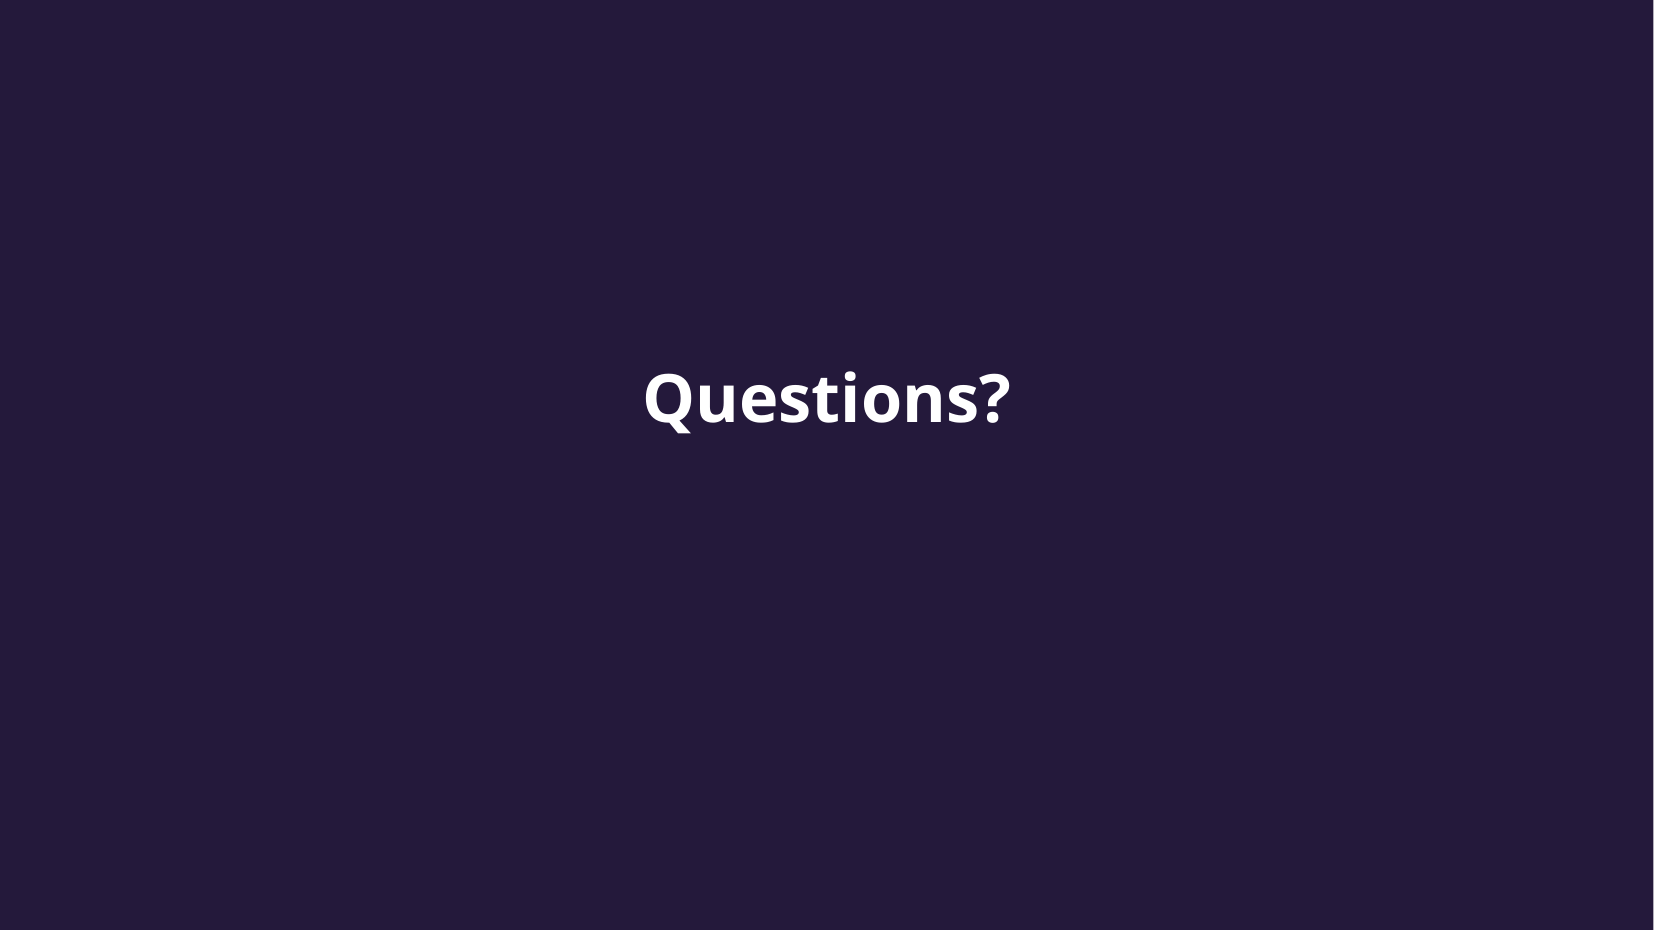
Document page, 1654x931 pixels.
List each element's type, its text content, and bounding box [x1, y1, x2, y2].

subtitle Questions? [82, 37, 1571, 757]
